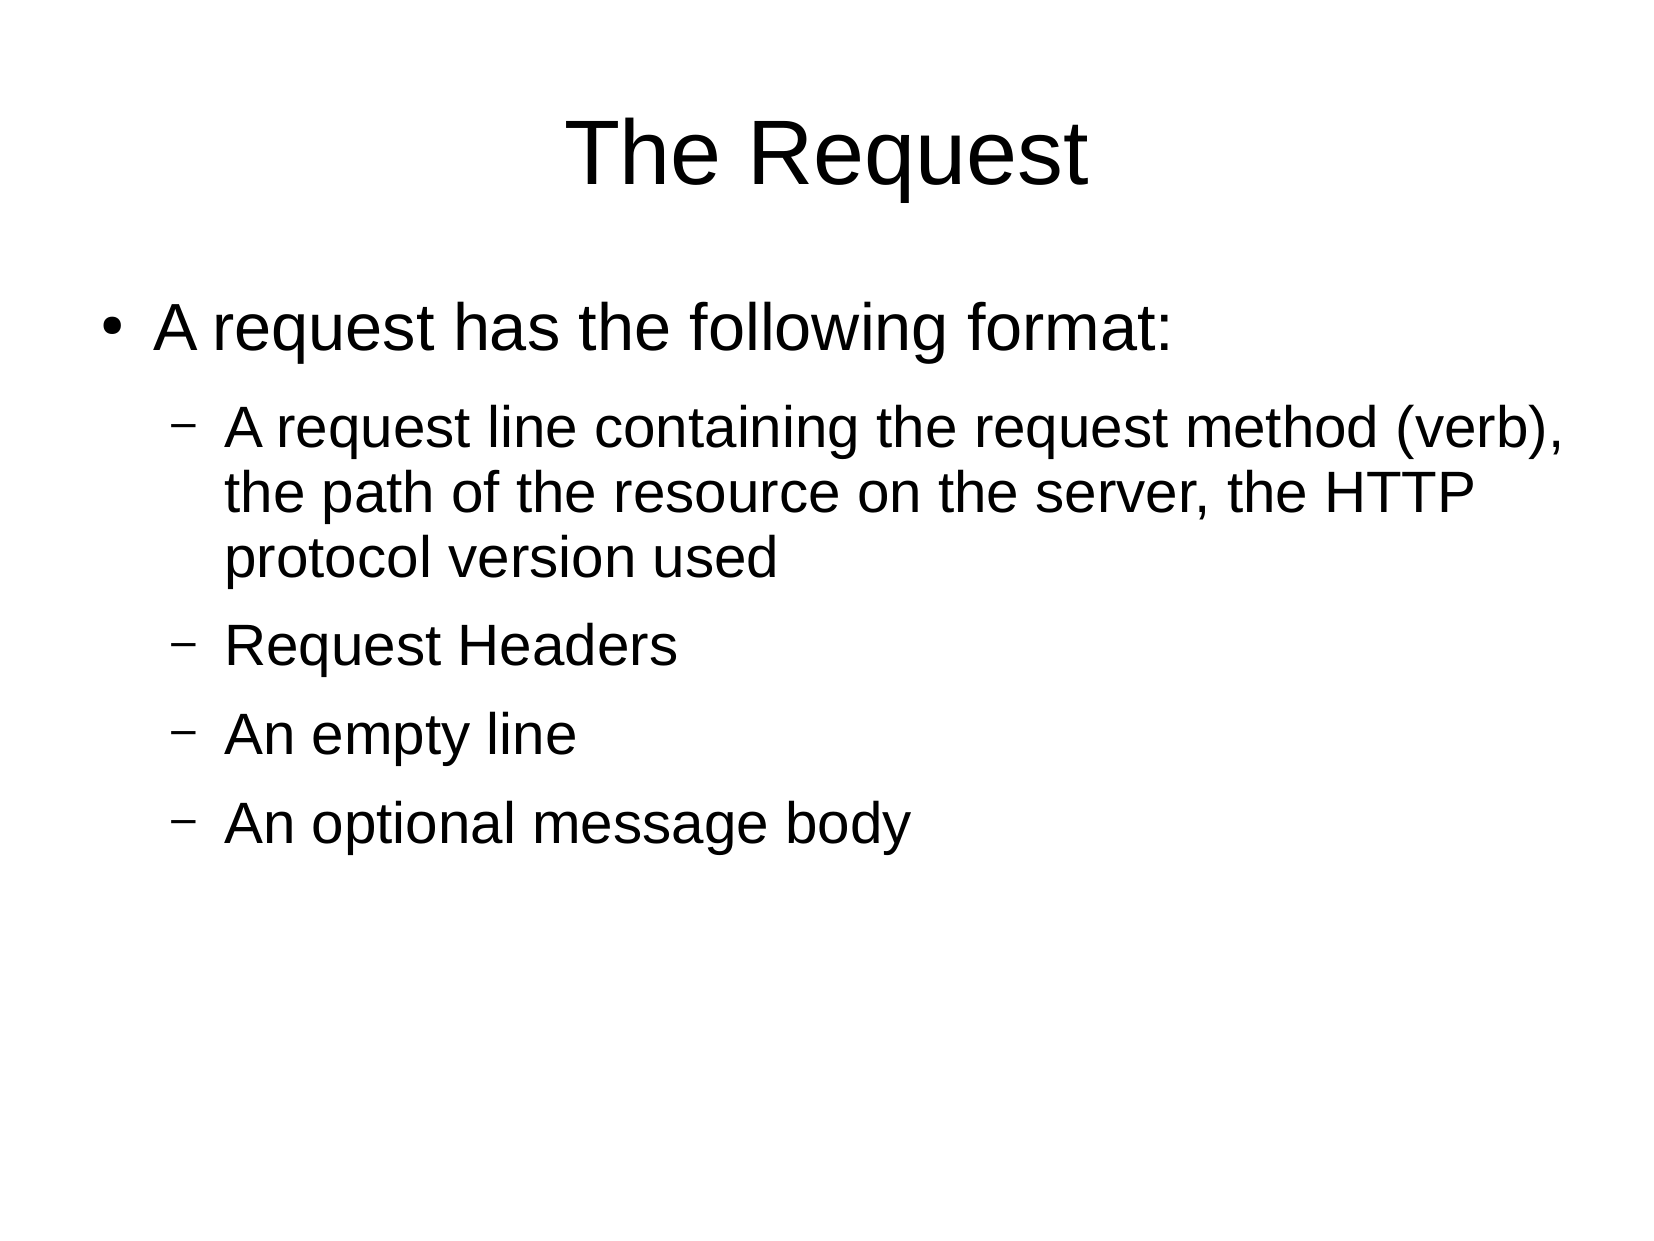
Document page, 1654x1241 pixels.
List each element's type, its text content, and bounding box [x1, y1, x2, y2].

title The Request [82, 49, 1571, 257]
list A request has the following format: A request line containing the request method (verb), the path of the resource on the server, the HTTP protocol version used Request Headers An empty line An optional message body [82, 290, 1571, 1010]
